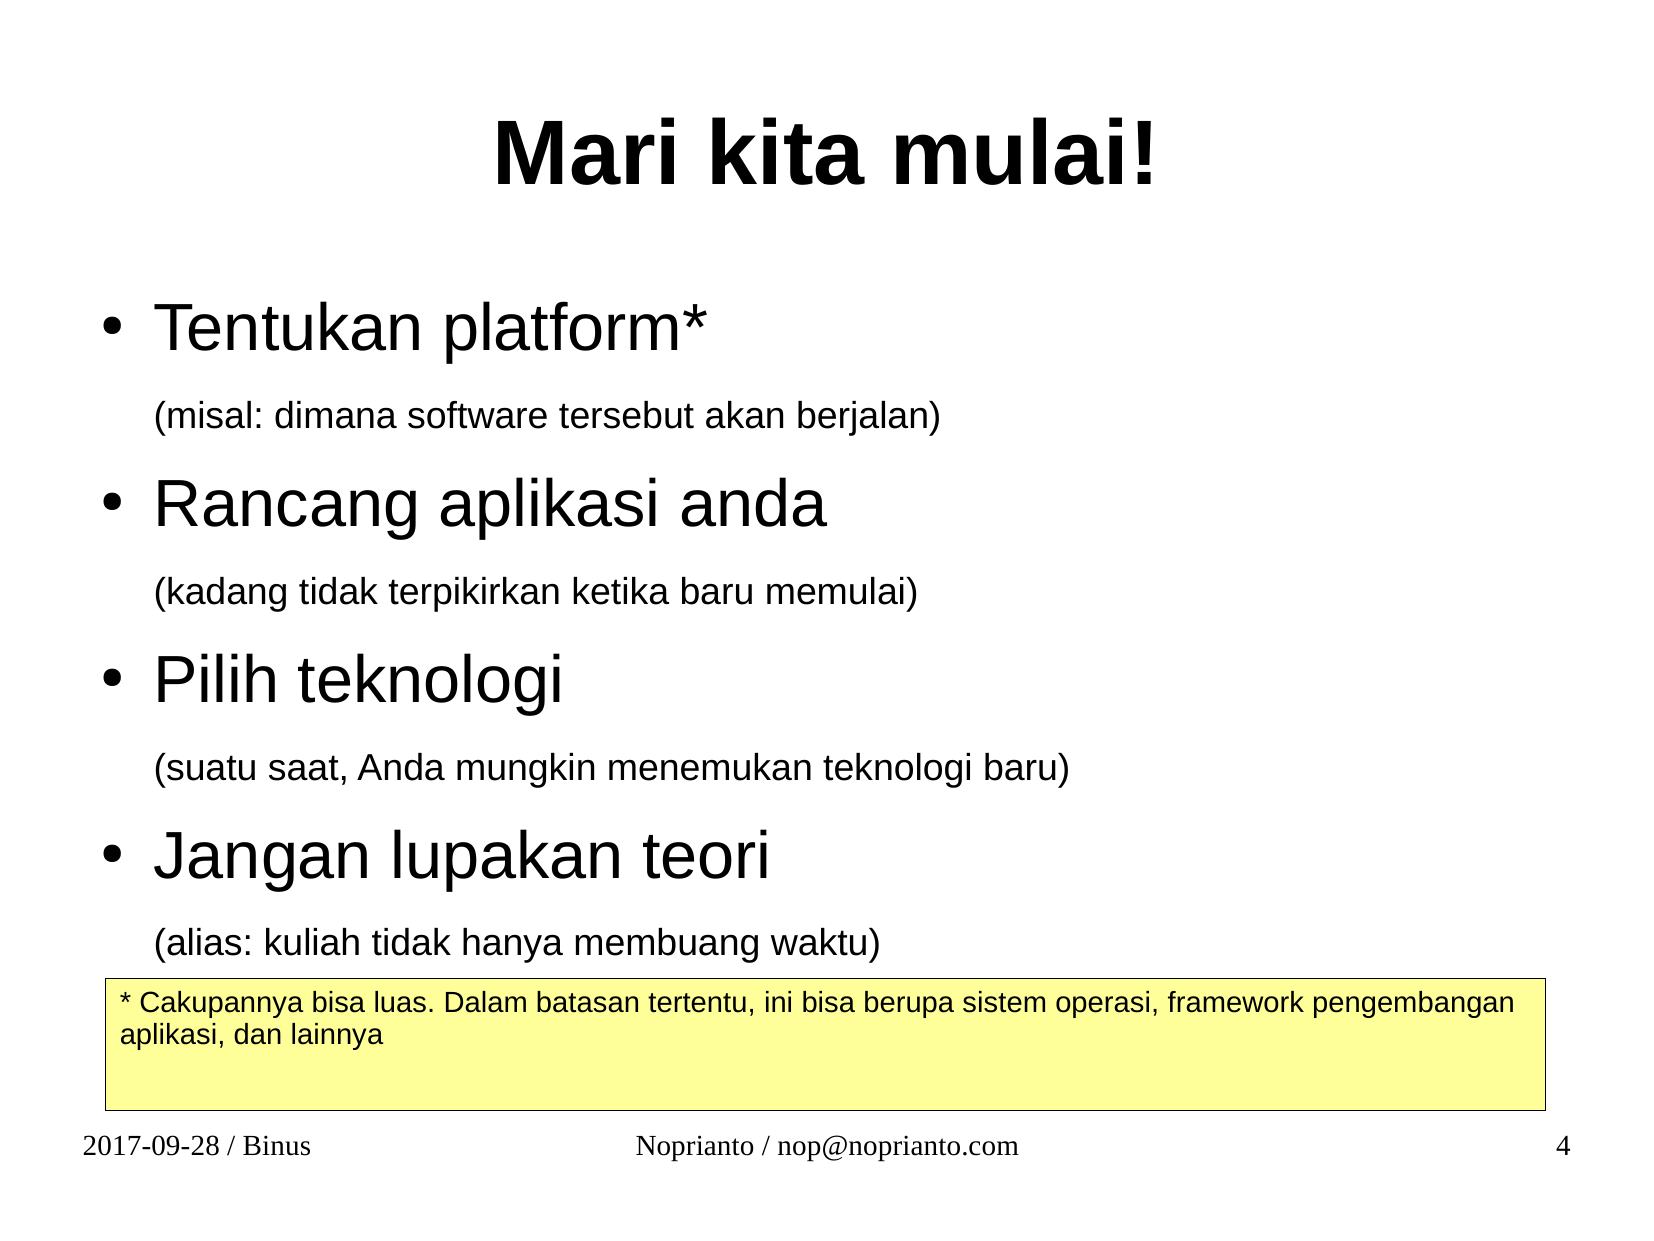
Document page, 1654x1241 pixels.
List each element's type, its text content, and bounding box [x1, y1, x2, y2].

list Tentukan platform* (misal: dimana software tersebut akan berjalan) Rancang aplikasi anda (kadang tidak terpikirkan ketika baru memulai) Pilih teknologi (suatu saat, Anda mungkin menemukan teknologi baru) Jangan lupakan teori (alias: kuliah tidak hanya membuang waktu) [82, 290, 1571, 1010]
text_box * Cakupannya bisa luas. Dalam batasan tertentu, ini bisa berupa sistem operasi, framework pengembangan aplikasi, dan lainnya [105, 978, 1546, 1111]
title Mari kita mulai! [82, 49, 1571, 257]
